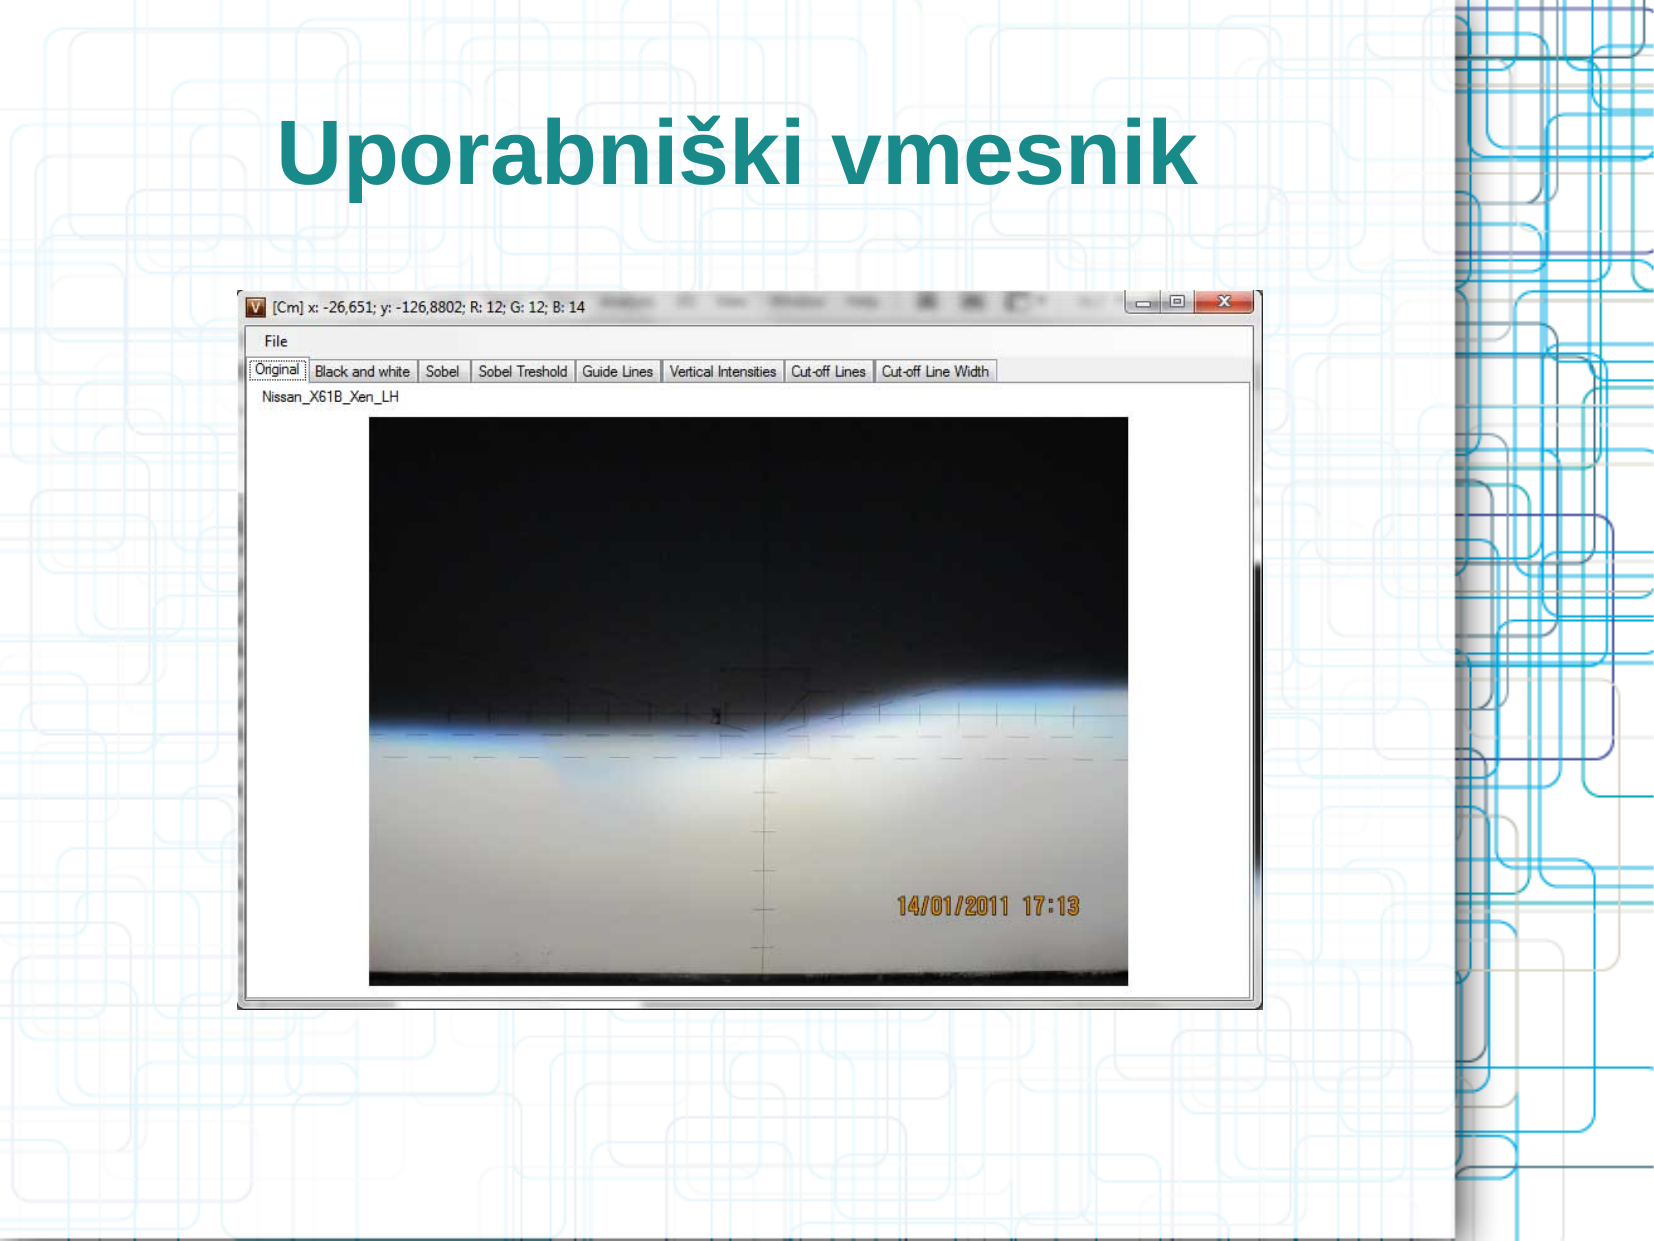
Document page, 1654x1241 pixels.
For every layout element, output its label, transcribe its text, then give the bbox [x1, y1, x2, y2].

title Uporabniški vmesnik [59, 49, 1418, 257]
picture [0, 0, 1654, 1241]
